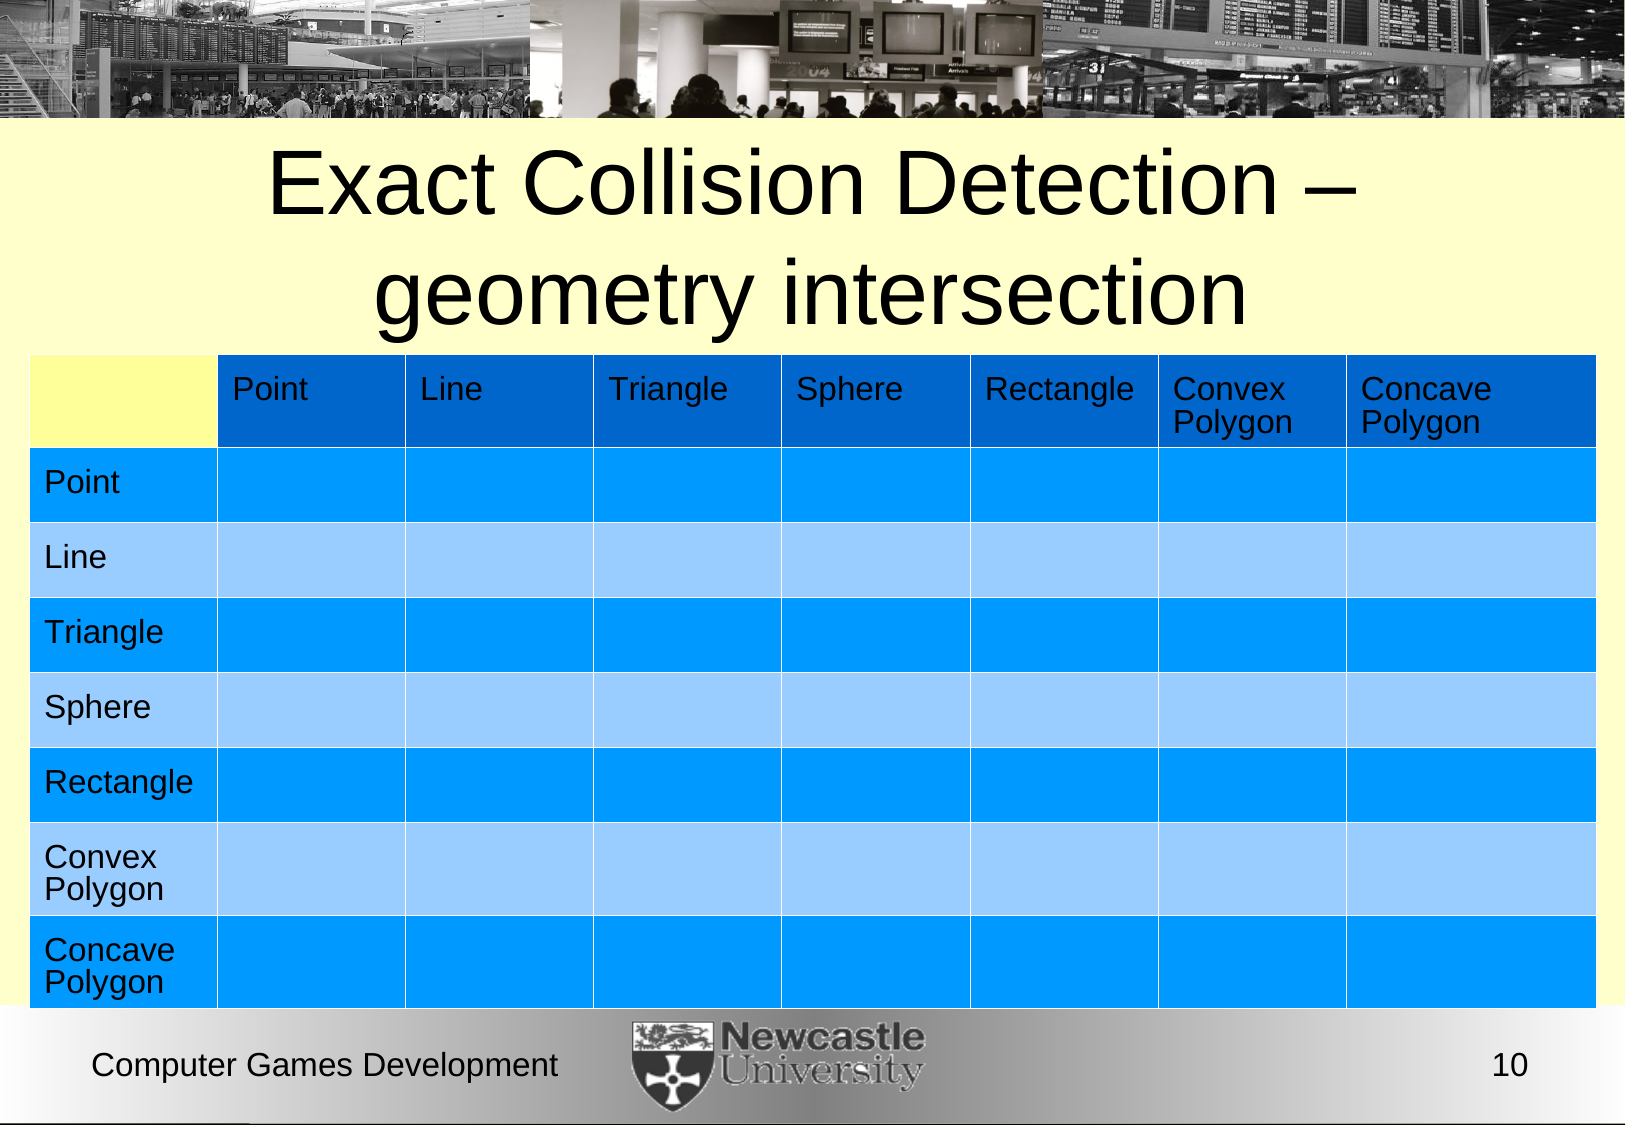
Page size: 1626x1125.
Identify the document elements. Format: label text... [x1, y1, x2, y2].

table_cell [1159, 448, 1346, 522]
table_header Sphere [782, 355, 970, 447]
table_cell [782, 448, 970, 522]
table_cell [782, 916, 970, 1008]
table_cell [594, 823, 781, 915]
table_cell [1159, 523, 1346, 597]
table_cell [406, 448, 593, 522]
table_cell [1159, 673, 1346, 747]
table_cell Line [30, 523, 217, 597]
table_cell [971, 598, 1158, 672]
table_cell [1347, 598, 1596, 672]
table_cell [971, 916, 1158, 1008]
text_box Exact Collision Detection – geometry intersection [81, 114, 1544, 351]
table_cell [406, 523, 593, 597]
table_cell [594, 916, 781, 1008]
table_header Rectangle [971, 355, 1158, 447]
table_cell [406, 598, 593, 672]
table_header Line [406, 355, 593, 447]
table_cell [1347, 523, 1596, 597]
text_box Computer Games Development [67, 1024, 583, 1103]
table_cell [971, 523, 1158, 597]
table_cell [782, 823, 970, 915]
table_cell [1347, 448, 1596, 522]
table_cell [594, 673, 781, 747]
table_cell [594, 448, 781, 522]
table_cell [1347, 916, 1596, 1008]
table_cell [406, 823, 593, 915]
table_cell [218, 823, 405, 915]
picture [0, 0, 1625, 118]
table_cell [406, 673, 593, 747]
table_cell [594, 598, 781, 672]
table_cell [594, 523, 781, 597]
table_header Point [218, 355, 405, 447]
table_cell [971, 448, 1158, 522]
table_header Triangle [594, 355, 781, 447]
table_cell Sphere [30, 673, 217, 747]
table_cell [1159, 598, 1346, 672]
table_cell [218, 916, 405, 1008]
table_cell [1347, 823, 1596, 915]
table_cell [1159, 748, 1346, 822]
table_cell [218, 748, 405, 822]
table_cell [218, 673, 405, 747]
table_cell [971, 823, 1158, 915]
table_cell [1347, 748, 1596, 822]
table_cell [1347, 673, 1596, 747]
table_cell [406, 916, 593, 1008]
table_cell Triangle [30, 598, 217, 672]
table_cell [971, 748, 1158, 822]
table_cell Concave Polygon [30, 916, 217, 1008]
table_cell Rectangle [30, 748, 217, 822]
table_cell [218, 598, 405, 672]
table_header Concave Polygon [1347, 355, 1596, 447]
table_cell [218, 448, 405, 522]
table_header Convex Polygon [1159, 355, 1346, 447]
table_cell Convex Polygon [30, 823, 217, 915]
table_header [30, 355, 217, 447]
table_cell [1159, 916, 1346, 1008]
table_cell [406, 748, 593, 822]
table_cell [782, 748, 970, 822]
table_cell [782, 598, 970, 672]
text_box <number> [1164, 1024, 1544, 1103]
table_cell Point [30, 448, 217, 522]
table_cell [594, 748, 781, 822]
table_cell [1159, 823, 1346, 915]
table_cell [971, 673, 1158, 747]
table_cell [782, 673, 970, 747]
table_cell [782, 523, 970, 597]
table_cell [218, 523, 405, 597]
